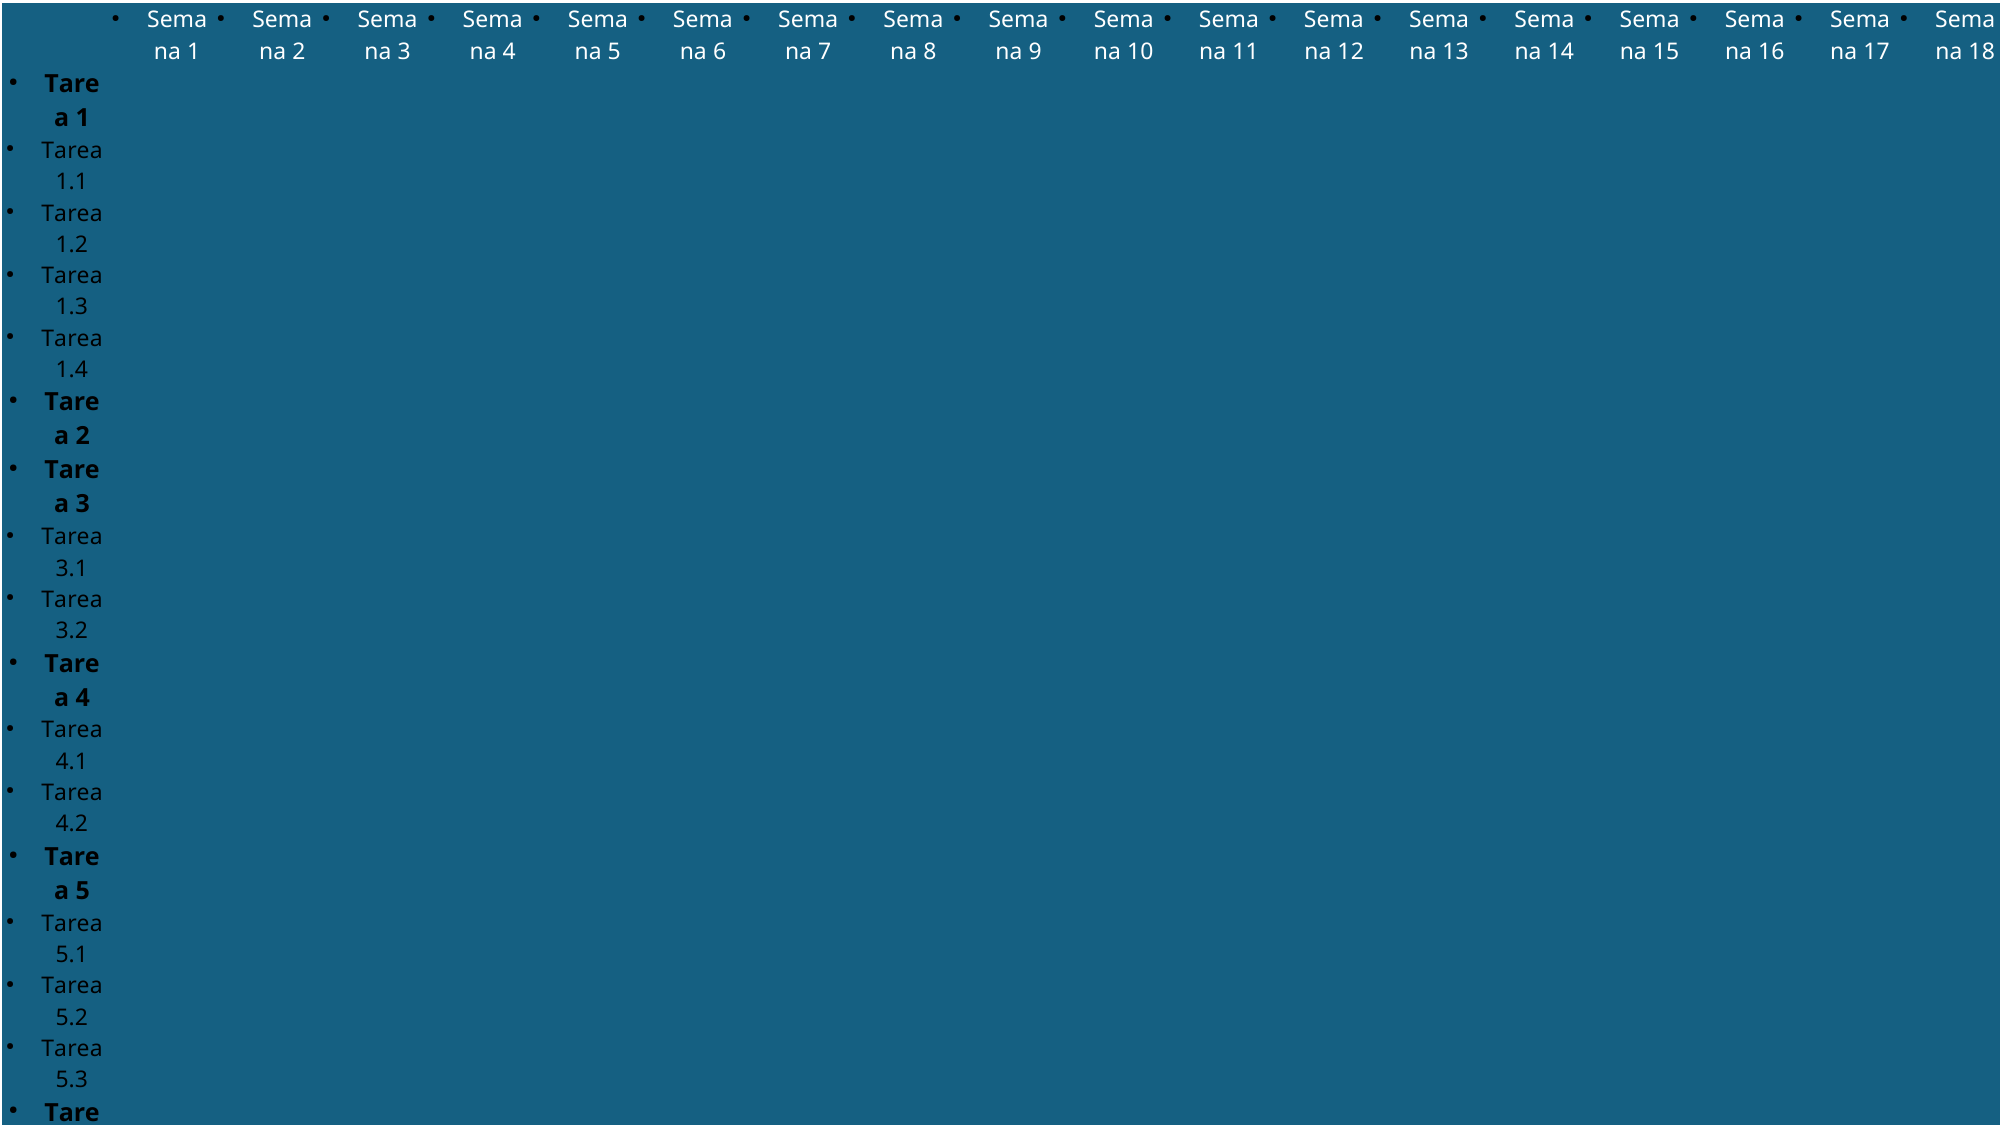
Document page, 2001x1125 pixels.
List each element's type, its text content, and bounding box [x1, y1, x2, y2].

table_cell [1264, 969, 1369, 1032]
table_cell [317, 259, 422, 322]
table_cell [1159, 583, 1264, 645]
table_cell [212, 776, 317, 839]
table_cell [422, 1094, 528, 1125]
table_cell [528, 583, 633, 645]
table_cell [1369, 583, 1474, 645]
table_cell [107, 1032, 212, 1094]
table_cell [1159, 907, 1264, 969]
table_cell [212, 645, 317, 714]
table_header Semana 11 [1159, 3, 1264, 66]
table_cell [633, 452, 738, 520]
table_cell [1264, 645, 1369, 714]
table_cell [633, 583, 738, 645]
table_cell [1895, 969, 2000, 1032]
table_cell [1369, 452, 1474, 520]
table_cell [1474, 583, 1579, 645]
table_cell [317, 322, 422, 384]
table_header Semana 15 [1579, 3, 1685, 66]
table_cell [1159, 452, 1264, 520]
table_cell Tarea 1 [2, 66, 107, 134]
table_cell [738, 969, 843, 1032]
table_cell [1264, 134, 1369, 197]
table_cell [317, 520, 422, 583]
table_cell [633, 969, 738, 1032]
table_cell [1685, 1094, 1790, 1125]
table_cell [843, 969, 948, 1032]
table_cell [422, 645, 528, 714]
table_header Semana 10 [1053, 3, 1159, 66]
table_cell [1895, 839, 2000, 907]
table_cell [1369, 197, 1474, 259]
table_cell [317, 384, 422, 452]
table_cell [212, 322, 317, 384]
table_cell [1369, 384, 1474, 452]
table_cell [843, 520, 948, 583]
table_cell [843, 1032, 948, 1094]
table_cell [1053, 583, 1159, 645]
table_cell [633, 259, 738, 322]
table_cell [528, 134, 633, 197]
table_cell [1895, 197, 2000, 259]
table_header Semana 18 [1895, 3, 2000, 66]
table_cell [1790, 66, 1895, 134]
table_cell [1895, 1094, 2000, 1125]
table_cell [1579, 907, 1685, 969]
table_cell [1790, 1094, 1895, 1125]
table_cell [528, 384, 633, 452]
table_cell [1053, 384, 1159, 452]
table_cell Tarea 1.2 [2, 197, 107, 259]
table_cell [738, 1094, 843, 1125]
table_cell [1053, 1032, 1159, 1094]
table_cell [212, 969, 317, 1032]
table_cell [738, 197, 843, 259]
table_cell [1264, 259, 1369, 322]
table_cell [1579, 259, 1685, 322]
table_cell [948, 645, 1053, 714]
table_cell [1790, 259, 1895, 322]
table_cell [1159, 645, 1264, 714]
table_cell [1159, 839, 1264, 907]
table_cell [317, 1094, 422, 1125]
table_cell [317, 1032, 422, 1094]
table_cell [1159, 520, 1264, 583]
table_cell [948, 384, 1053, 452]
table_cell [1474, 197, 1579, 259]
table_cell [1579, 66, 1685, 134]
table_cell [1474, 452, 1579, 520]
table_cell [1369, 520, 1474, 583]
table_cell [1159, 969, 1264, 1032]
table_cell Tarea 6 [2, 1094, 107, 1125]
table_cell [1895, 583, 2000, 645]
table_cell [1685, 714, 1790, 776]
table_cell [528, 907, 633, 969]
table_cell [528, 776, 633, 839]
table_cell [1159, 322, 1264, 384]
table_cell [1895, 714, 2000, 776]
table_cell [1685, 583, 1790, 645]
table_cell [1685, 322, 1790, 384]
table_cell [1685, 384, 1790, 452]
table_cell [1159, 259, 1264, 322]
table_cell [528, 452, 633, 520]
table_cell [317, 66, 422, 134]
table_cell [212, 452, 317, 520]
table_cell [528, 259, 633, 322]
table_header Semana 8 [843, 3, 948, 66]
table_cell [633, 197, 738, 259]
table_cell [317, 776, 422, 839]
table_cell [1264, 520, 1369, 583]
table_cell [843, 714, 948, 776]
table_cell [843, 583, 948, 645]
table_cell [1579, 520, 1685, 583]
table_header Semana 16 [1685, 3, 1790, 66]
table_cell [738, 384, 843, 452]
table_cell [1579, 1032, 1685, 1094]
table_cell [1264, 907, 1369, 969]
table_cell [1579, 384, 1685, 452]
table_cell [1159, 1032, 1264, 1094]
table_cell [1579, 839, 1685, 907]
table_cell [1264, 839, 1369, 907]
table_cell [1053, 776, 1159, 839]
table_cell [948, 197, 1053, 259]
table_cell [738, 839, 843, 907]
table_cell [1053, 452, 1159, 520]
table_cell [1474, 259, 1579, 322]
table_cell [1579, 714, 1685, 776]
table_header Semana 1 [107, 3, 212, 66]
table_cell [1053, 714, 1159, 776]
table_header [2, 3, 107, 66]
table_cell [422, 583, 528, 645]
table_cell [317, 583, 422, 645]
table_header Semana 12 [1264, 3, 1369, 66]
table_cell [528, 839, 633, 907]
table_cell [212, 1032, 317, 1094]
table_cell [1369, 134, 1474, 197]
table_cell Tarea 4 [2, 645, 107, 714]
table_cell [1264, 384, 1369, 452]
table_cell [1474, 969, 1579, 1032]
table_cell [1053, 839, 1159, 907]
table_cell [212, 259, 317, 322]
table_cell [1053, 259, 1159, 322]
table_cell [212, 384, 317, 452]
table_cell [107, 322, 212, 384]
table_cell [1579, 197, 1685, 259]
table_cell Tarea 5.1 [2, 907, 107, 969]
table_cell [948, 66, 1053, 134]
table_cell [738, 259, 843, 322]
table_cell [1264, 322, 1369, 384]
table_cell Tarea 4.2 [2, 776, 107, 839]
table_cell [1264, 197, 1369, 259]
table_cell [738, 1032, 843, 1094]
table_cell [948, 839, 1053, 907]
table_cell [107, 645, 212, 714]
table_cell [738, 583, 843, 645]
table_cell [422, 452, 528, 520]
table_cell [633, 714, 738, 776]
table_cell [1685, 66, 1790, 134]
table_cell [1895, 1032, 2000, 1094]
table_cell [1895, 452, 2000, 520]
table_cell [528, 1032, 633, 1094]
table_cell [843, 839, 948, 907]
table_cell [528, 66, 633, 134]
table_cell [948, 322, 1053, 384]
table_cell [1790, 645, 1895, 714]
table_cell [633, 1032, 738, 1094]
table_cell [422, 1032, 528, 1094]
table_cell [1895, 645, 2000, 714]
table_cell [1369, 907, 1474, 969]
table_cell [1264, 452, 1369, 520]
table_cell [738, 66, 843, 134]
table_cell [1895, 384, 2000, 452]
table_cell [1053, 645, 1159, 714]
table_cell [948, 969, 1053, 1032]
table_cell [107, 714, 212, 776]
table_cell [1685, 452, 1790, 520]
table_cell [1369, 714, 1474, 776]
table_cell [107, 839, 212, 907]
table_cell [633, 839, 738, 907]
table_cell [1053, 134, 1159, 197]
table_cell Tarea 3 [2, 452, 107, 520]
table_cell [633, 384, 738, 452]
table_cell [1790, 452, 1895, 520]
table_cell [1053, 197, 1159, 259]
table_cell [1474, 839, 1579, 907]
table_cell [1685, 969, 1790, 1032]
table_cell [1369, 1094, 1474, 1125]
table_cell [843, 645, 948, 714]
table_cell [1790, 322, 1895, 384]
table_cell [1053, 969, 1159, 1032]
table_cell [843, 197, 948, 259]
table_cell [107, 197, 212, 259]
table_cell [1369, 839, 1474, 907]
table_cell [422, 384, 528, 452]
table_cell [422, 520, 528, 583]
table_cell [1790, 520, 1895, 583]
table_cell [422, 839, 528, 907]
table_cell [1053, 907, 1159, 969]
table_cell [738, 714, 843, 776]
table_cell [528, 969, 633, 1032]
table_cell [317, 197, 422, 259]
table_cell [1159, 1094, 1264, 1125]
table_cell [1685, 839, 1790, 907]
table_cell [843, 384, 948, 452]
table_cell [1579, 134, 1685, 197]
table_cell [1790, 583, 1895, 645]
table_cell [948, 583, 1053, 645]
table_cell [1369, 322, 1474, 384]
table_cell Tarea 3.2 [2, 583, 107, 645]
table_header Semana 14 [1474, 3, 1579, 66]
table_cell [1474, 645, 1579, 714]
table_cell [1790, 197, 1895, 259]
table_cell [1579, 452, 1685, 520]
table_cell [317, 452, 422, 520]
table_cell [738, 907, 843, 969]
table_cell [633, 776, 738, 839]
table_cell [212, 520, 317, 583]
table_cell Tarea 1.4 [2, 322, 107, 384]
table_cell [422, 197, 528, 259]
table_cell [1790, 714, 1895, 776]
table_cell [1474, 714, 1579, 776]
table_cell [1159, 776, 1264, 839]
table_cell [1790, 134, 1895, 197]
table_cell [948, 714, 1053, 776]
table_cell [422, 907, 528, 969]
table_cell [738, 645, 843, 714]
table_cell [212, 583, 317, 645]
table_cell [1895, 66, 2000, 134]
table_cell [633, 134, 738, 197]
table_cell Tarea 5 [2, 839, 107, 907]
table_cell [1474, 134, 1579, 197]
table_cell [422, 259, 528, 322]
table_cell [1895, 520, 2000, 583]
table_cell [948, 907, 1053, 969]
table_cell [107, 66, 212, 134]
table_cell [843, 776, 948, 839]
table_cell [633, 322, 738, 384]
table_cell [528, 1094, 633, 1125]
table_cell [422, 322, 528, 384]
table_cell [317, 645, 422, 714]
table_cell [843, 259, 948, 322]
table_cell [422, 776, 528, 839]
table_cell [633, 645, 738, 714]
table_cell [1264, 776, 1369, 839]
table_cell [1579, 645, 1685, 714]
table_cell [422, 969, 528, 1032]
table_cell [1474, 520, 1579, 583]
table_cell [212, 66, 317, 134]
table_cell [738, 776, 843, 839]
table_cell [107, 134, 212, 197]
table_cell [317, 839, 422, 907]
table_header Semana 4 [422, 3, 528, 66]
table_cell [317, 907, 422, 969]
table_cell [212, 714, 317, 776]
table_cell [843, 66, 948, 134]
table_cell [528, 322, 633, 384]
table_cell [948, 259, 1053, 322]
table_cell [107, 907, 212, 969]
table_cell [948, 452, 1053, 520]
table_header Semana 3 [317, 3, 422, 66]
table_cell [948, 1032, 1053, 1094]
table_cell [1895, 907, 2000, 969]
table_cell [1264, 1094, 1369, 1125]
table_cell [212, 907, 317, 969]
table_cell [528, 197, 633, 259]
table_cell [1053, 1094, 1159, 1125]
table_cell [1790, 776, 1895, 839]
table_cell [107, 259, 212, 322]
table_cell [212, 839, 317, 907]
table_cell [738, 322, 843, 384]
table_cell [528, 645, 633, 714]
table_cell Tarea 2 [2, 384, 107, 452]
table_cell [107, 384, 212, 452]
table_cell [1474, 1032, 1579, 1094]
table_cell [1369, 969, 1474, 1032]
table_cell [1579, 776, 1685, 839]
table_cell [1474, 907, 1579, 969]
table_cell [1369, 776, 1474, 839]
table_header Semana 13 [1369, 3, 1474, 66]
table_cell [107, 776, 212, 839]
table_cell [1895, 134, 2000, 197]
table_cell [422, 134, 528, 197]
table_cell [1685, 1032, 1790, 1094]
table_cell Tarea 1.3 [2, 259, 107, 322]
table_cell [107, 583, 212, 645]
table_cell [317, 969, 422, 1032]
table_cell [107, 969, 212, 1032]
table_cell [528, 714, 633, 776]
table_cell [948, 776, 1053, 839]
table_cell [1790, 384, 1895, 452]
table_cell [738, 452, 843, 520]
table_cell [1264, 1032, 1369, 1094]
table_cell [1790, 907, 1895, 969]
table_cell Tarea 5.2 [2, 969, 107, 1032]
table_cell [843, 322, 948, 384]
table_cell [1790, 969, 1895, 1032]
table_cell [1579, 322, 1685, 384]
table_cell [1895, 259, 2000, 322]
table_cell [1685, 259, 1790, 322]
table_cell [843, 907, 948, 969]
table_cell [738, 134, 843, 197]
table_cell [1474, 1094, 1579, 1125]
table_cell [1685, 776, 1790, 839]
table_cell Tarea 5.3 [2, 1032, 107, 1094]
table_cell [633, 907, 738, 969]
table_cell [1579, 969, 1685, 1032]
table_cell [422, 714, 528, 776]
table_header Semana 5 [528, 3, 633, 66]
table_cell [948, 520, 1053, 583]
table_cell [1159, 384, 1264, 452]
table_cell [1474, 384, 1579, 452]
table_cell [1264, 583, 1369, 645]
table_cell [1790, 1032, 1895, 1094]
table_cell [1159, 197, 1264, 259]
table_cell [1790, 839, 1895, 907]
table_cell [1264, 66, 1369, 134]
table_cell [212, 1094, 317, 1125]
table_cell [212, 197, 317, 259]
table_cell [948, 134, 1053, 197]
table_header Semana 7 [738, 3, 843, 66]
table_cell [317, 134, 422, 197]
table_cell [1895, 322, 2000, 384]
table_cell [1159, 714, 1264, 776]
table_header Semana 9 [948, 3, 1053, 66]
table_cell [1369, 645, 1474, 714]
table_cell Tarea 4.1 [2, 714, 107, 776]
table_cell [633, 520, 738, 583]
table_cell [738, 520, 843, 583]
table_cell [1685, 134, 1790, 197]
table_cell Tarea 1.1 [2, 134, 107, 197]
table_cell [1474, 66, 1579, 134]
table_cell [1685, 907, 1790, 969]
table_cell [1264, 714, 1369, 776]
table_cell [1159, 134, 1264, 197]
table_cell [633, 1094, 738, 1125]
table_cell [1369, 66, 1474, 134]
table_cell [107, 452, 212, 520]
table_cell [843, 1094, 948, 1125]
table_cell [1053, 66, 1159, 134]
table_cell [843, 452, 948, 520]
table_cell Tarea 3.1 [2, 520, 107, 583]
table_cell [107, 1094, 212, 1125]
table_cell [528, 520, 633, 583]
table_cell [1685, 520, 1790, 583]
table_cell [1685, 197, 1790, 259]
table_cell [1053, 520, 1159, 583]
table_cell [1474, 322, 1579, 384]
table_cell [633, 66, 738, 134]
table_cell [317, 714, 422, 776]
table_cell [1579, 583, 1685, 645]
table_cell [107, 520, 212, 583]
table_cell [1895, 776, 2000, 839]
table_cell [1159, 66, 1264, 134]
table_header Semana 17 [1790, 3, 1895, 66]
table_cell [1579, 1094, 1685, 1125]
table_header Semana 2 [212, 3, 317, 66]
table_cell [1685, 645, 1790, 714]
table_header Semana 6 [633, 3, 738, 66]
table_cell [1369, 259, 1474, 322]
table_cell [843, 134, 948, 197]
table_cell [948, 1094, 1053, 1125]
table_cell [1474, 776, 1579, 839]
table_cell [1053, 322, 1159, 384]
table_cell [422, 66, 528, 134]
table_cell [1369, 1032, 1474, 1094]
table_cell [212, 134, 317, 197]
